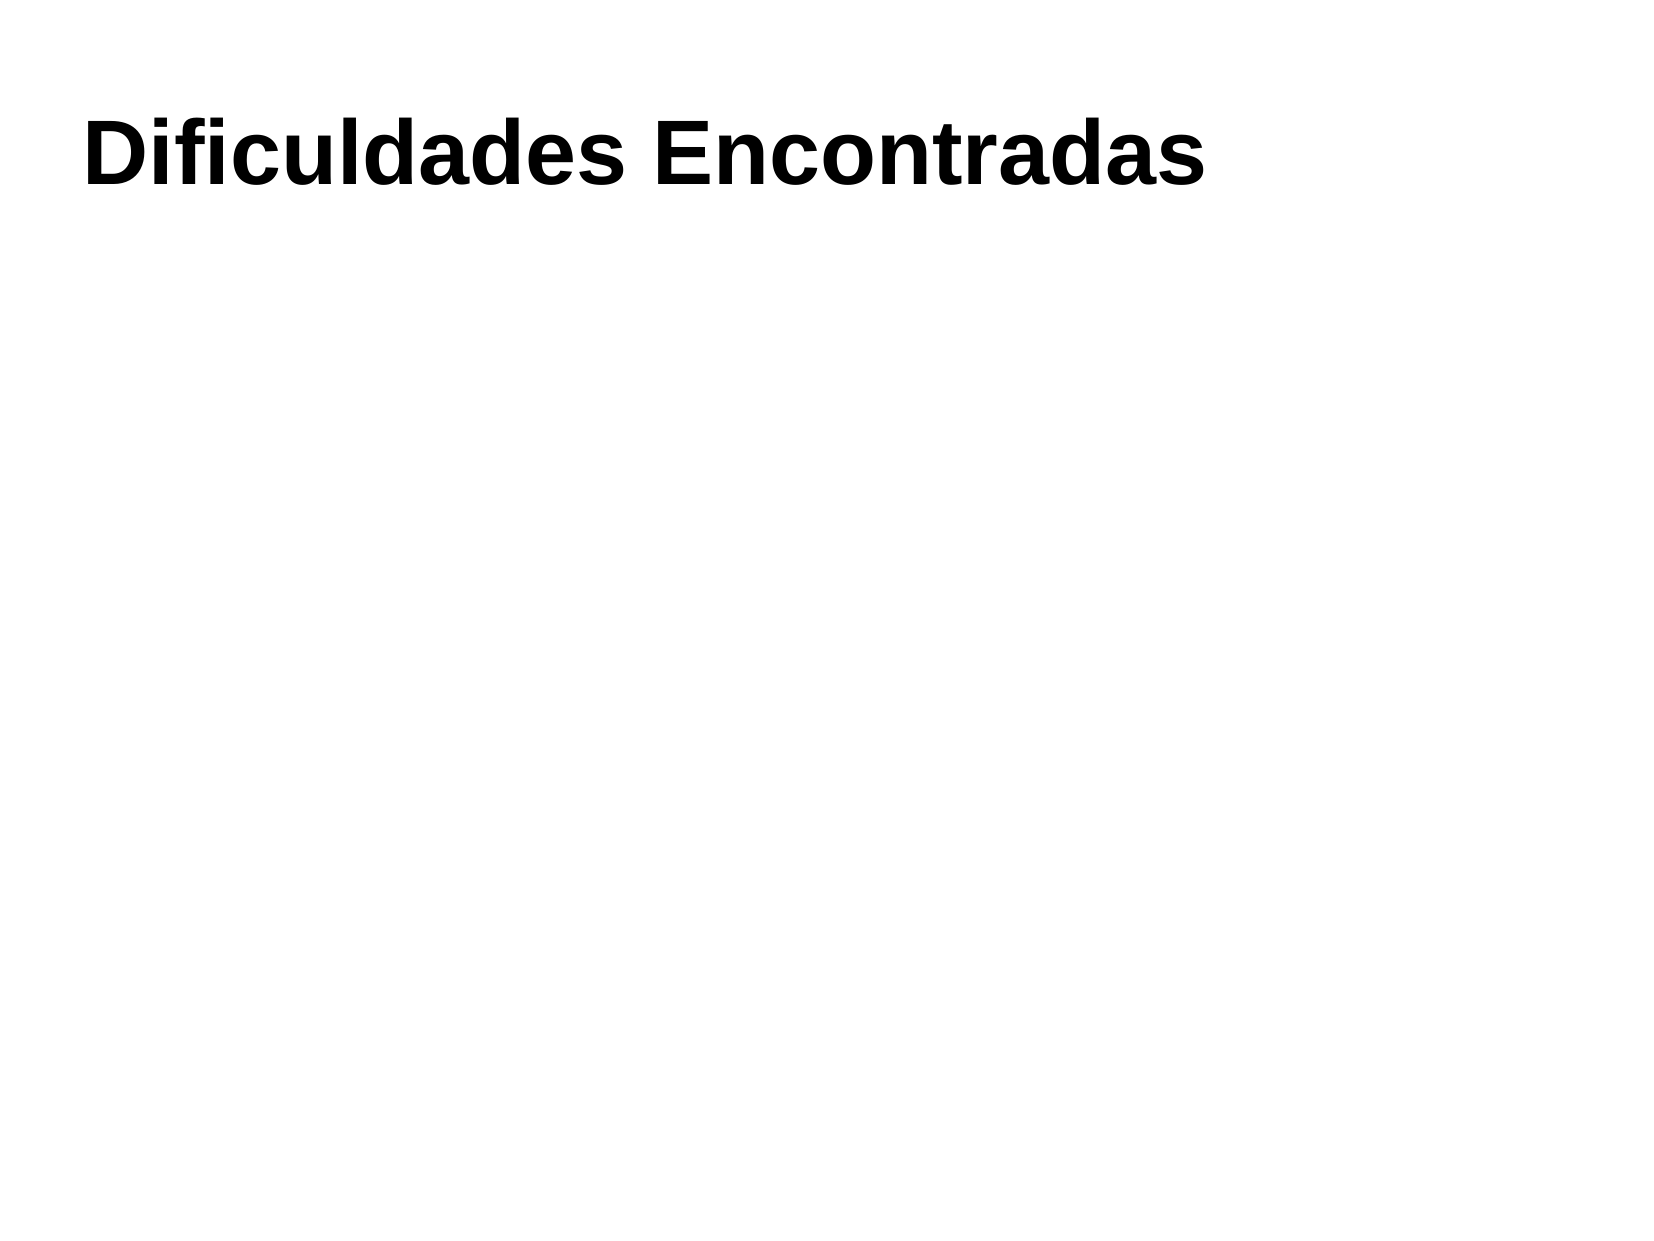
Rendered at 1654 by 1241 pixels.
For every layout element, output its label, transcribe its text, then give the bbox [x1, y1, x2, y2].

title Dificuldades Encontradas [82, 56, 1571, 250]
